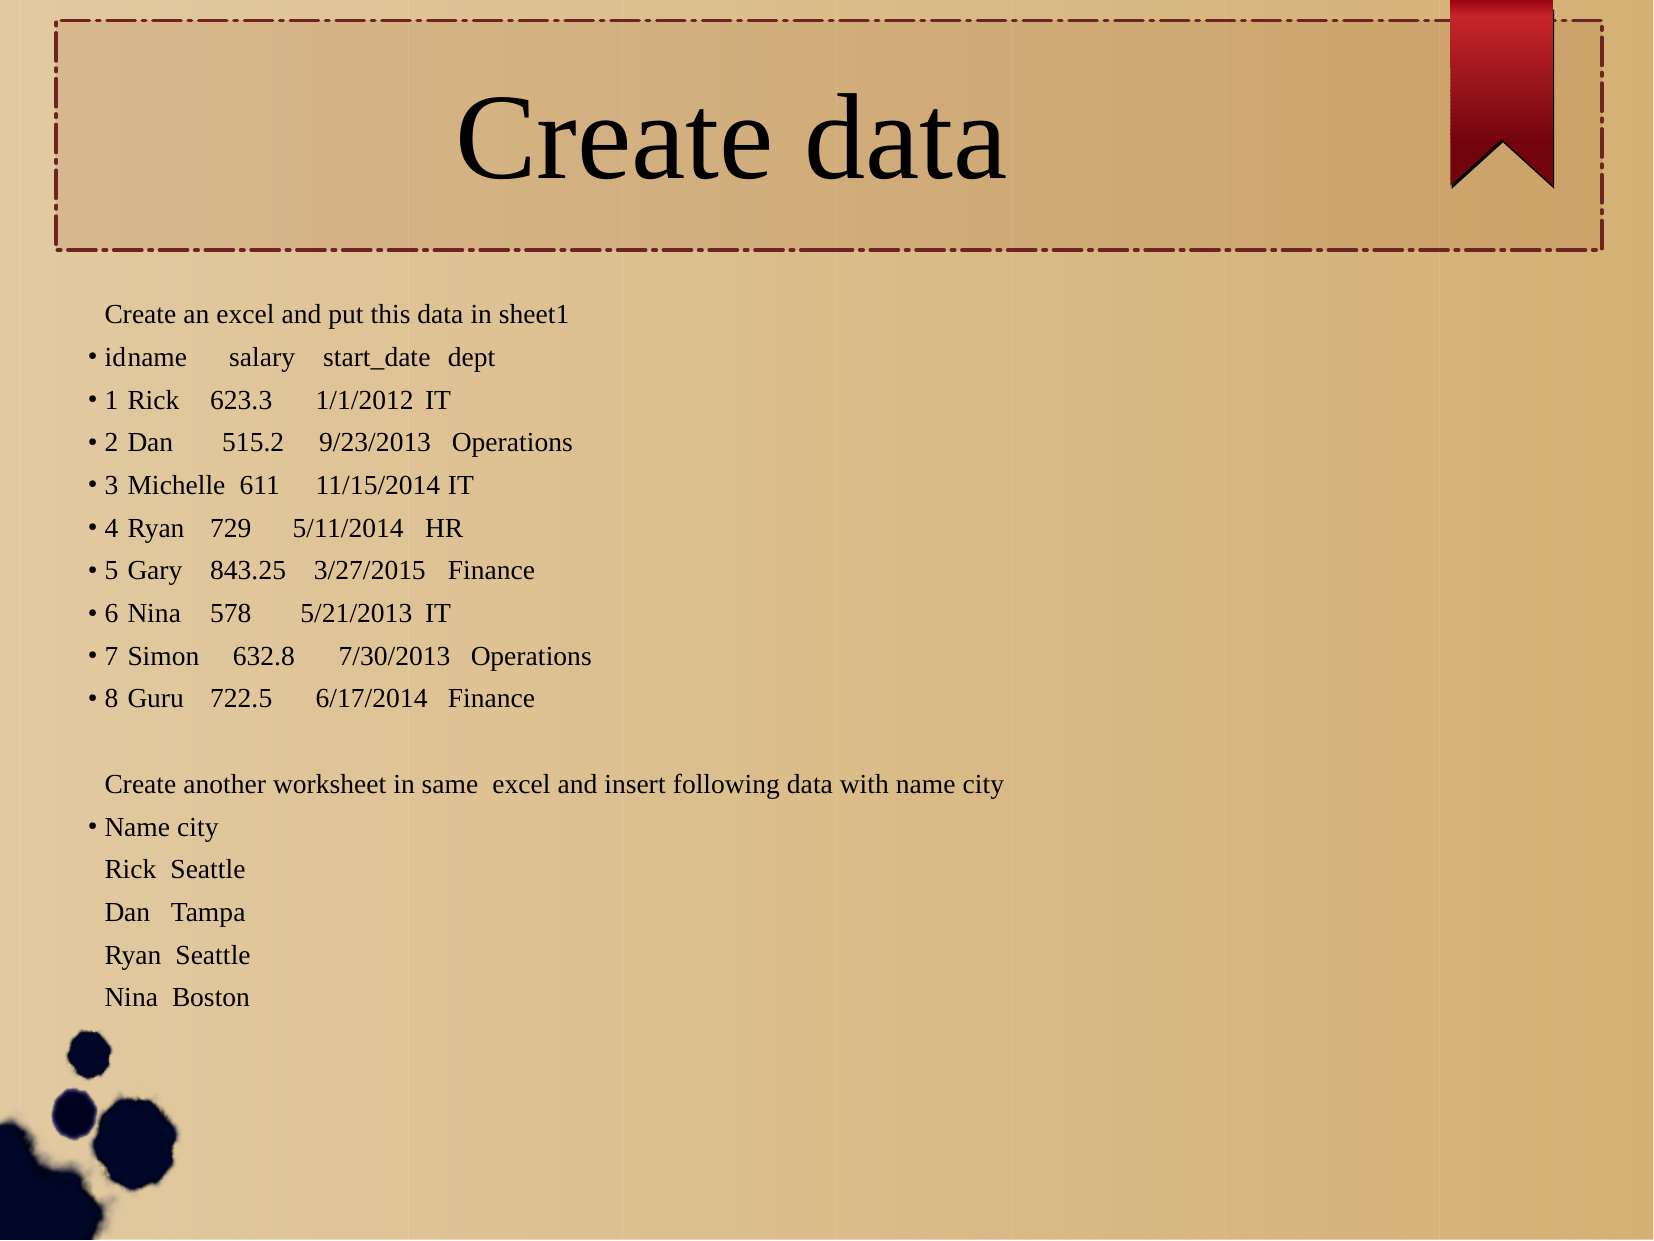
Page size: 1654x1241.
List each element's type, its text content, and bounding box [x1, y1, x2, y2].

list Create an excel and put this data in sheet1 id name salary start_date dept 1 Rick 623.3 1/1/2012 IT 2 Dan 515.2 9/23/2013 Operations 3 Michelle 611 11/15/2014 IT 4 Ryan 729 5/11/2014 HR 5 Gary 843.25 3/27/2015 Finance 6 Nina 578 5/21/2013 IT 7 Simon 632.8 7/30/2013 Operations 8 Guru 722.5 6/17/2014 Finance Create another worksheet in same excel and insert following data with name city Name city Rick Seattle Dan Tampa Ryan Seattle Nina Boston [82, 299, 1571, 1019]
title Create data [82, 47, 1412, 229]
